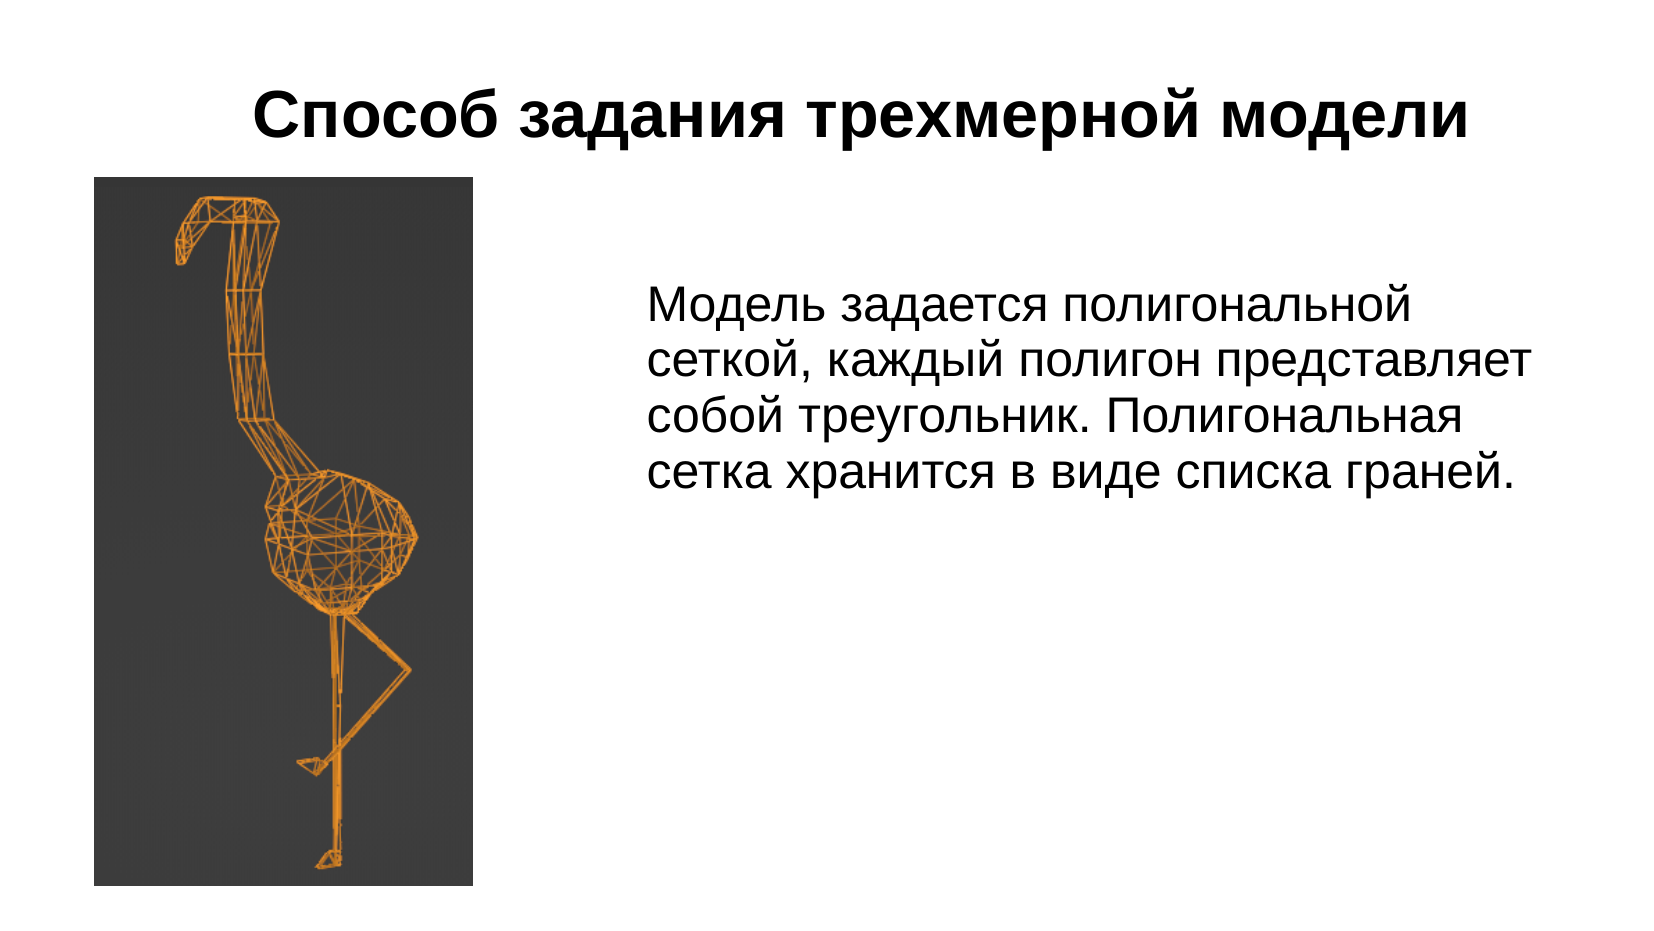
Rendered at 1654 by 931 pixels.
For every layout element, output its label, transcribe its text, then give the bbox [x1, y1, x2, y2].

title Способ задания трехмерной модели [82, 37, 1571, 193]
picture [94, 177, 473, 886]
text_box Модель задается полигональной сеткой, каждый полигон представляет собой треугольник. Полигональная сетка хранится в виде списка граней. [561, 192, 1565, 844]
